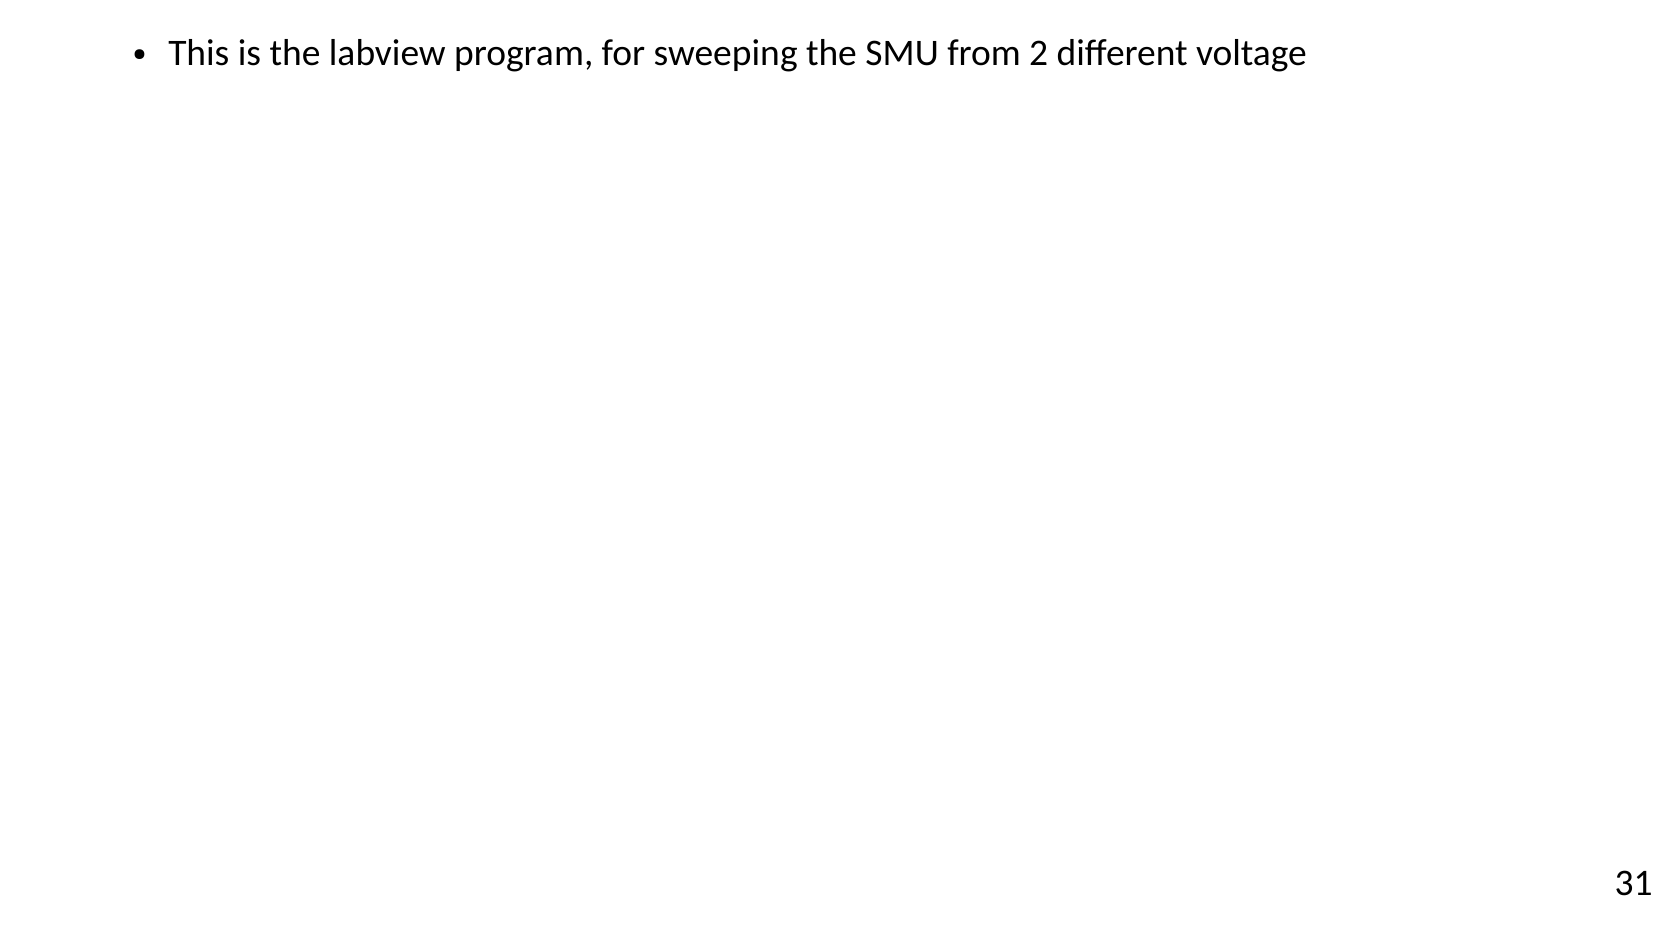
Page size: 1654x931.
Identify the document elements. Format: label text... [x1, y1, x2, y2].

text_box This is the labview program, for sweeping the SMU from 2 different voltage [118, 29, 1447, 83]
text_box <number> [1479, 860, 1654, 931]
